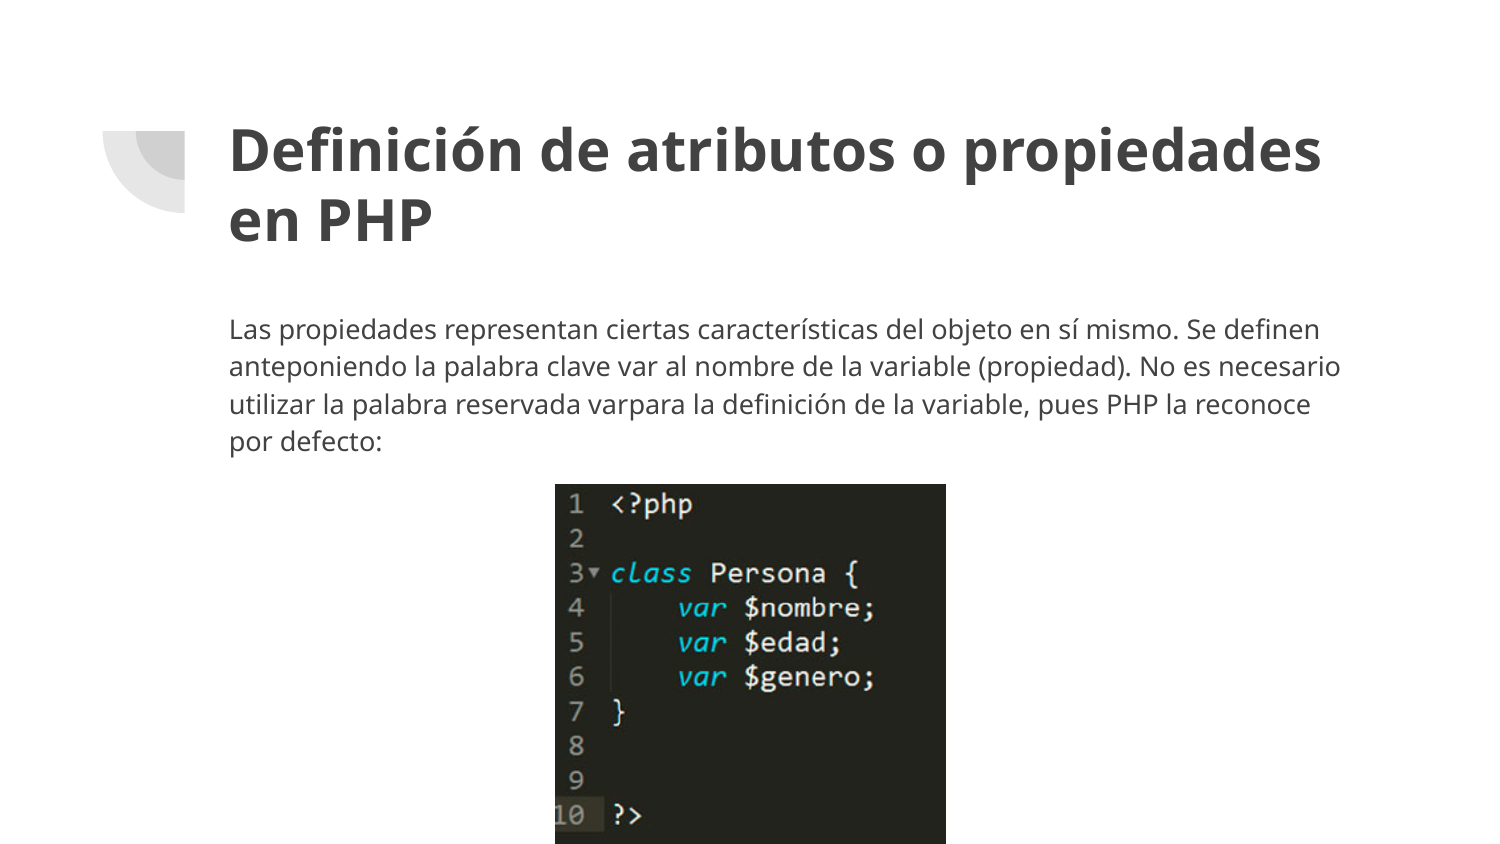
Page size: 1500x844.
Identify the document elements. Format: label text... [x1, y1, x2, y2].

list Las propiedades representan ciertas características del objeto en sí mismo. Se definen anteponiendo la palabra clave var al nombre de la variable (propiedad). No es necesario utilizar la palabra reservada varpara la definición de la variable, pues PHP la reconoce por defecto: [213, 292, 1368, 710]
title Definición de atributos o propiedades en PHP [213, 98, 1368, 263]
picture [554, 484, 946, 844]
